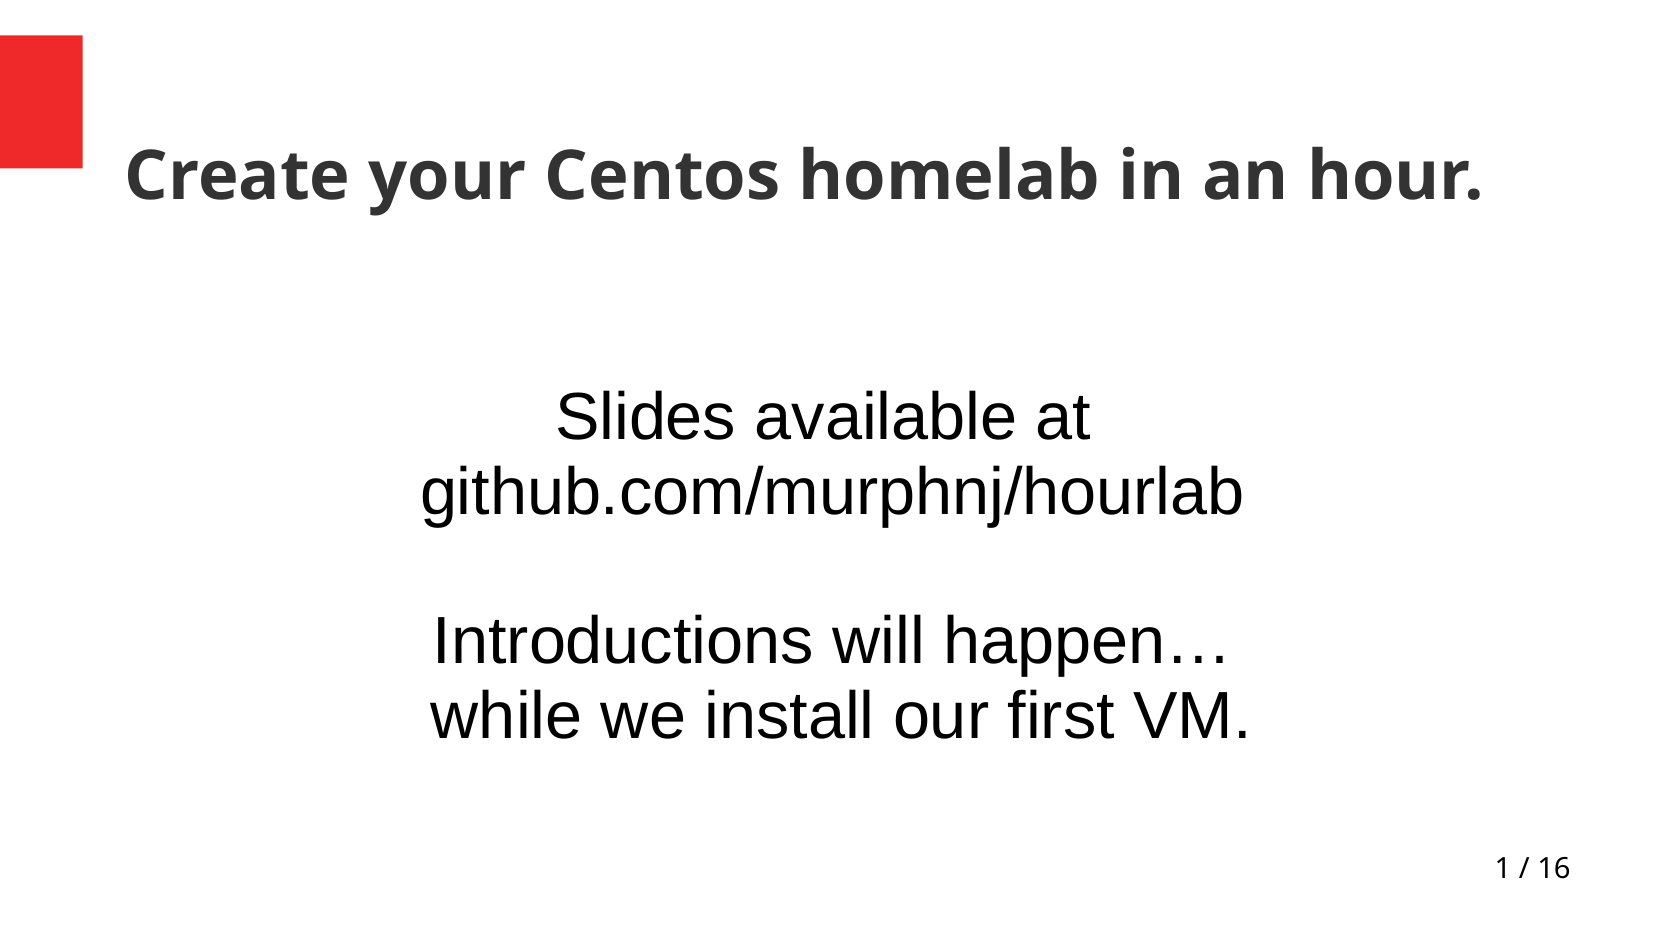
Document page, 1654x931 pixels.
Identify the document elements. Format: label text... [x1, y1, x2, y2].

title Create your Centos homelab in an hour. [124, 45, 1531, 394]
subtitle Slides available at github.com/murphnj/hourlab Introductions will happen… while we install our first VM. [129, 285, 1536, 848]
